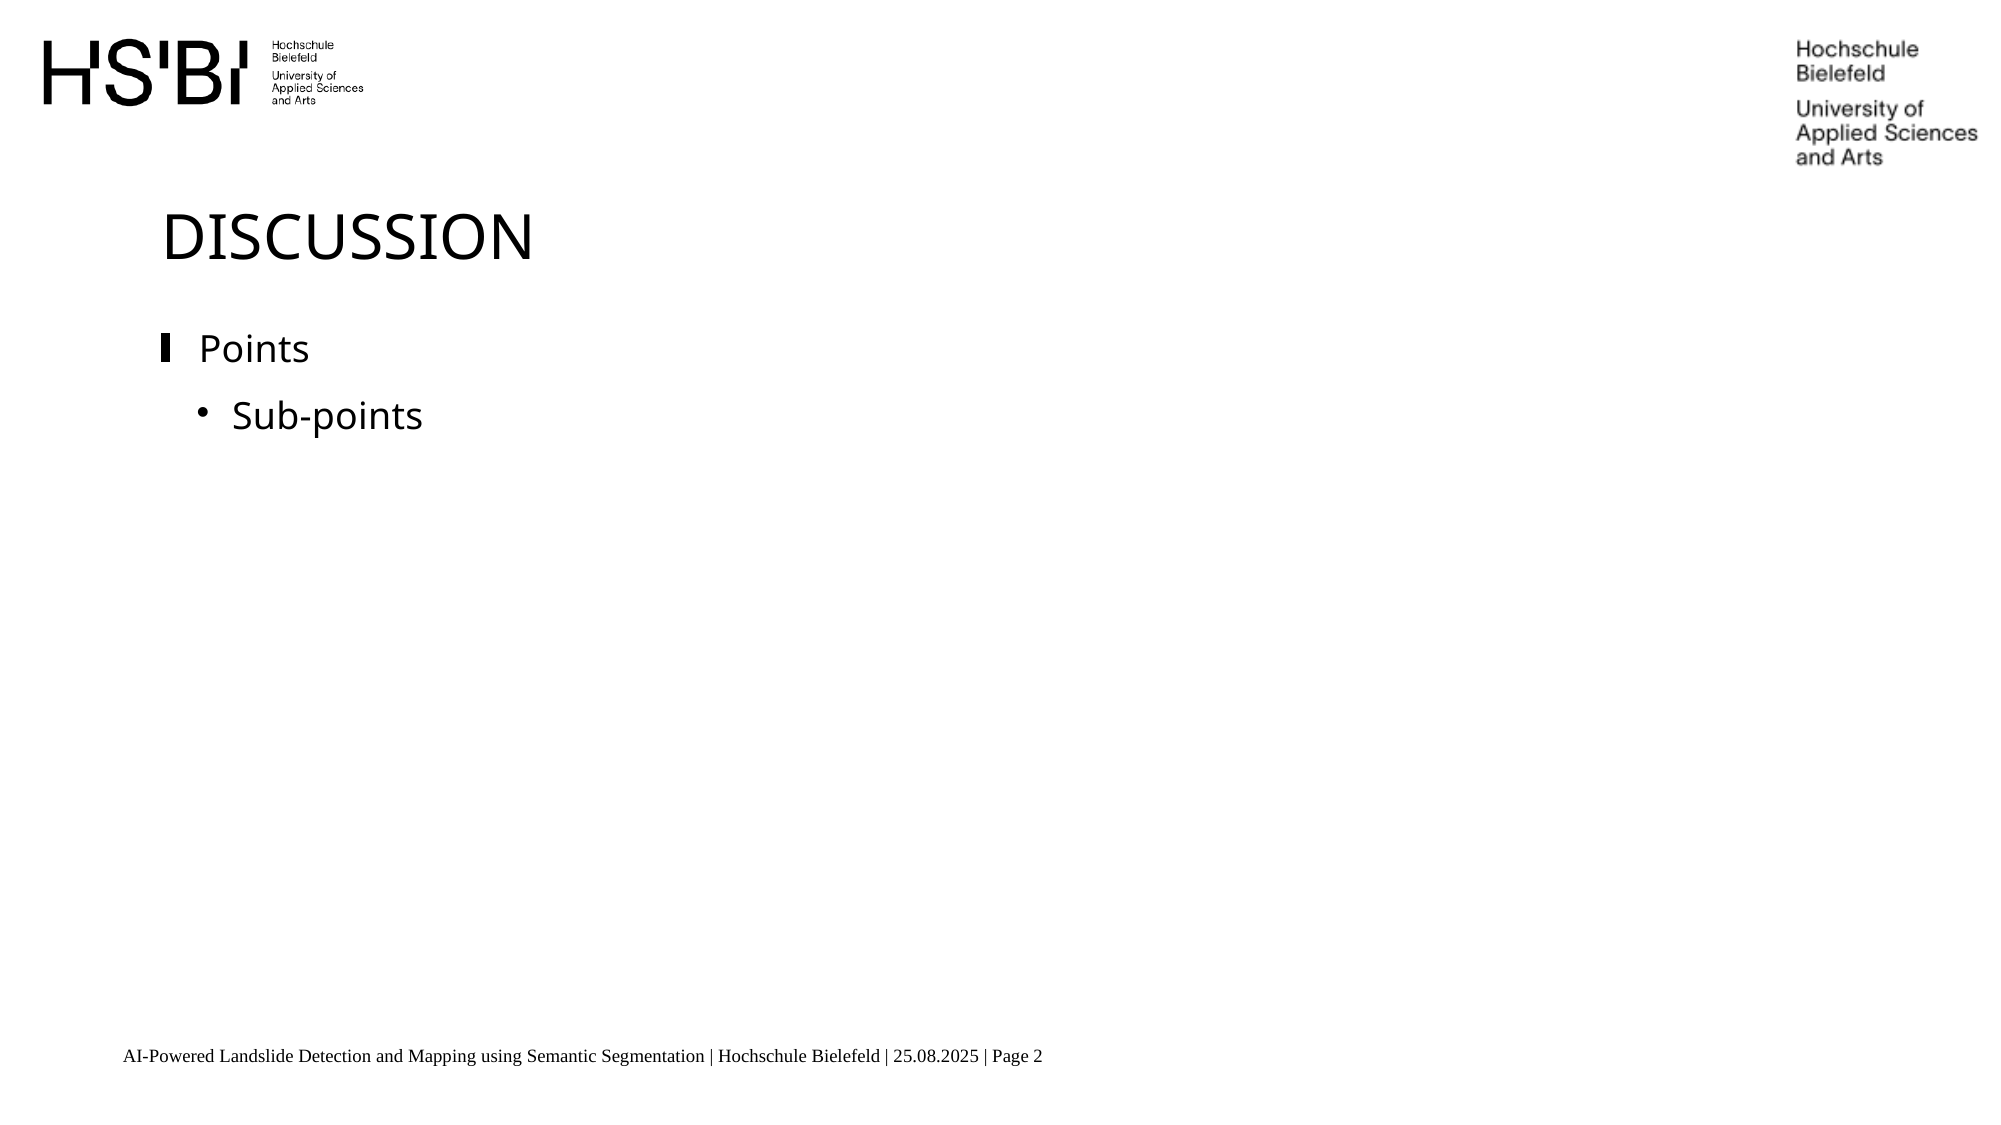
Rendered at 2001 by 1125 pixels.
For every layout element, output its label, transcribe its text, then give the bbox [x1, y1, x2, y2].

text_box Points Sub-points [161, 302, 1797, 1029]
text_box AI-Powered Landslide Detection and Mapping using Semantic Segmentation | Hochschule Bielefeld | 25.08.2025 | Page 2 [108, 1036, 1108, 1074]
text_box discussion [161, 205, 1797, 278]
